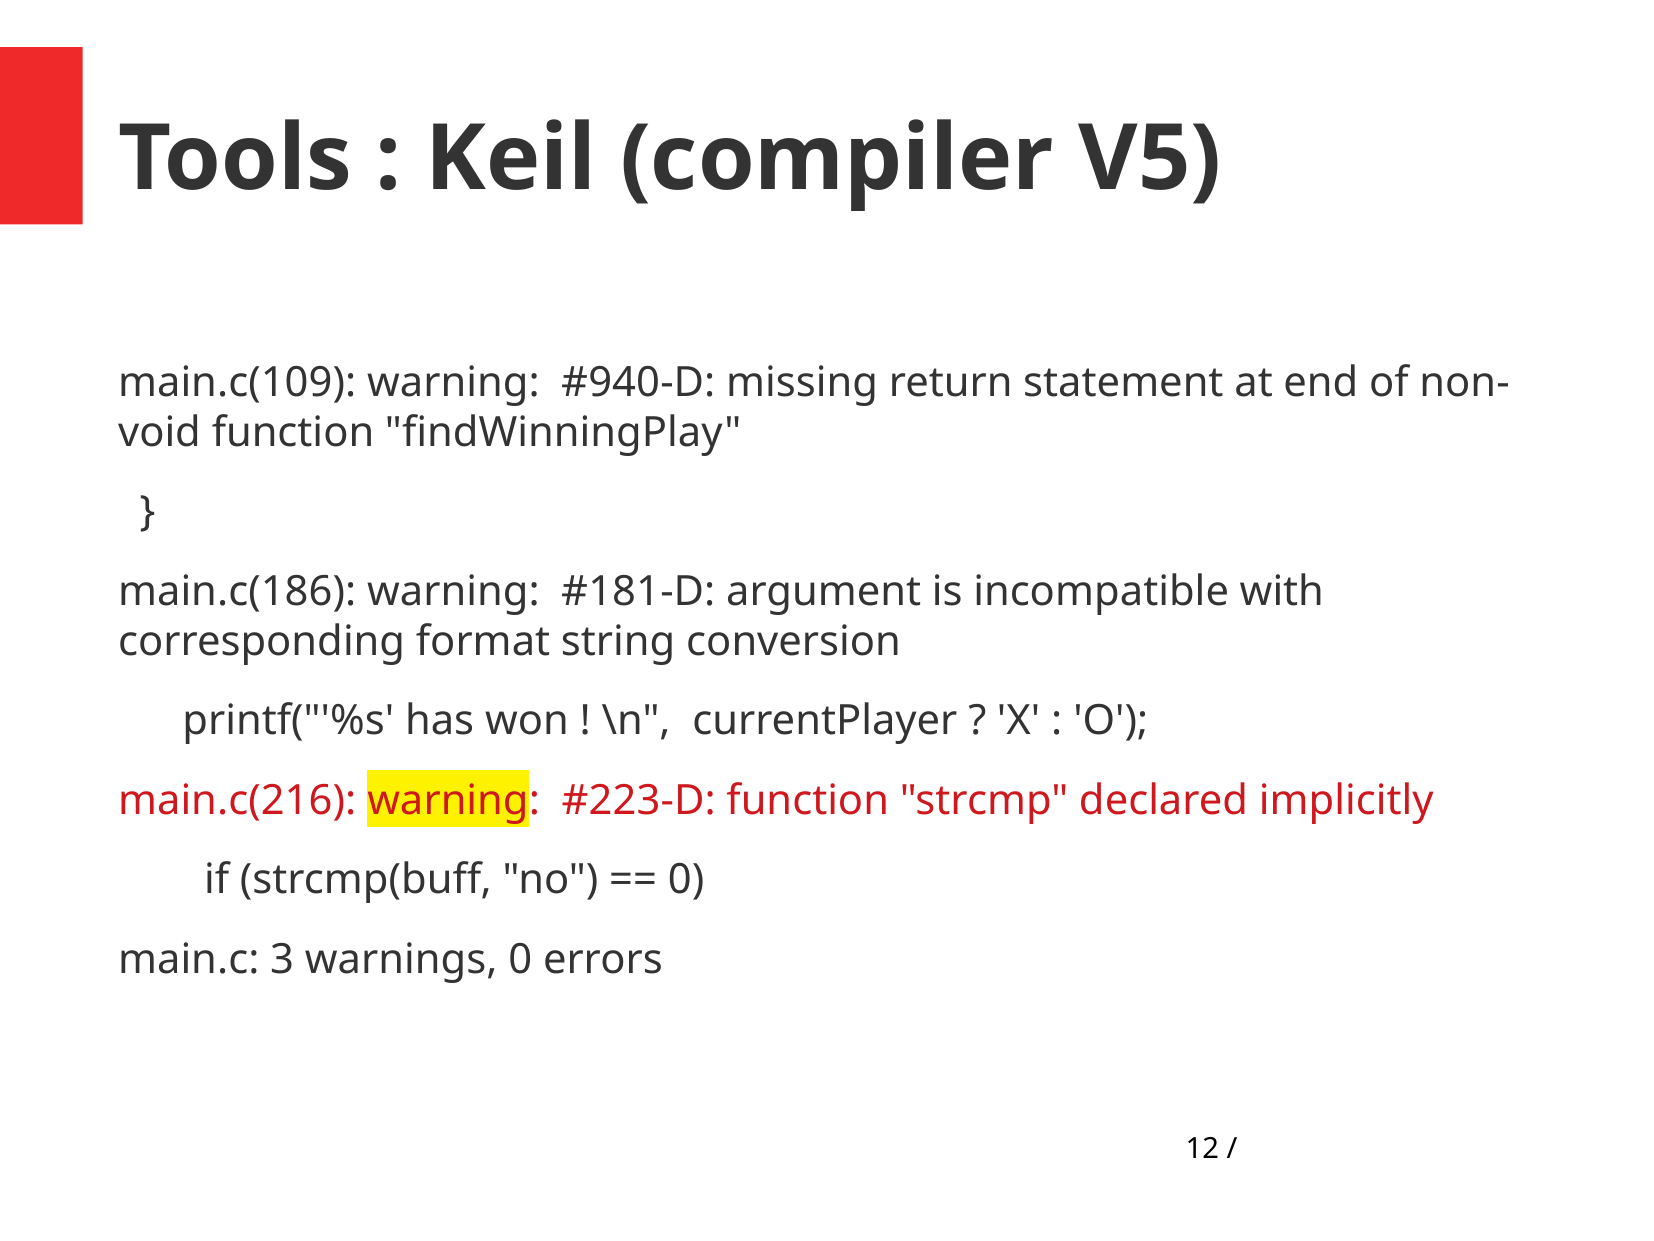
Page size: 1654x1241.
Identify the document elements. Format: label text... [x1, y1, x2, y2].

list main.c(109): warning: #940-D: missing return statement at end of non-void function "findWinningPlay" } main.c(186): warning: #181-D: argument is incompatible with corresponding format string conversion printf("'%s' has won ! \n", currentPlayer ? 'X' : 'O'); main.c(216): warning: #223-D: function "strcmp" declared implicitly if (strcmp(buff, "no") == 0) main.c: 3 warnings, 0 errors [118, 354, 1536, 1074]
title Tools : Keil (compiler V5) [118, 49, 1571, 257]
text_box / [1185, 1129, 1571, 1216]
